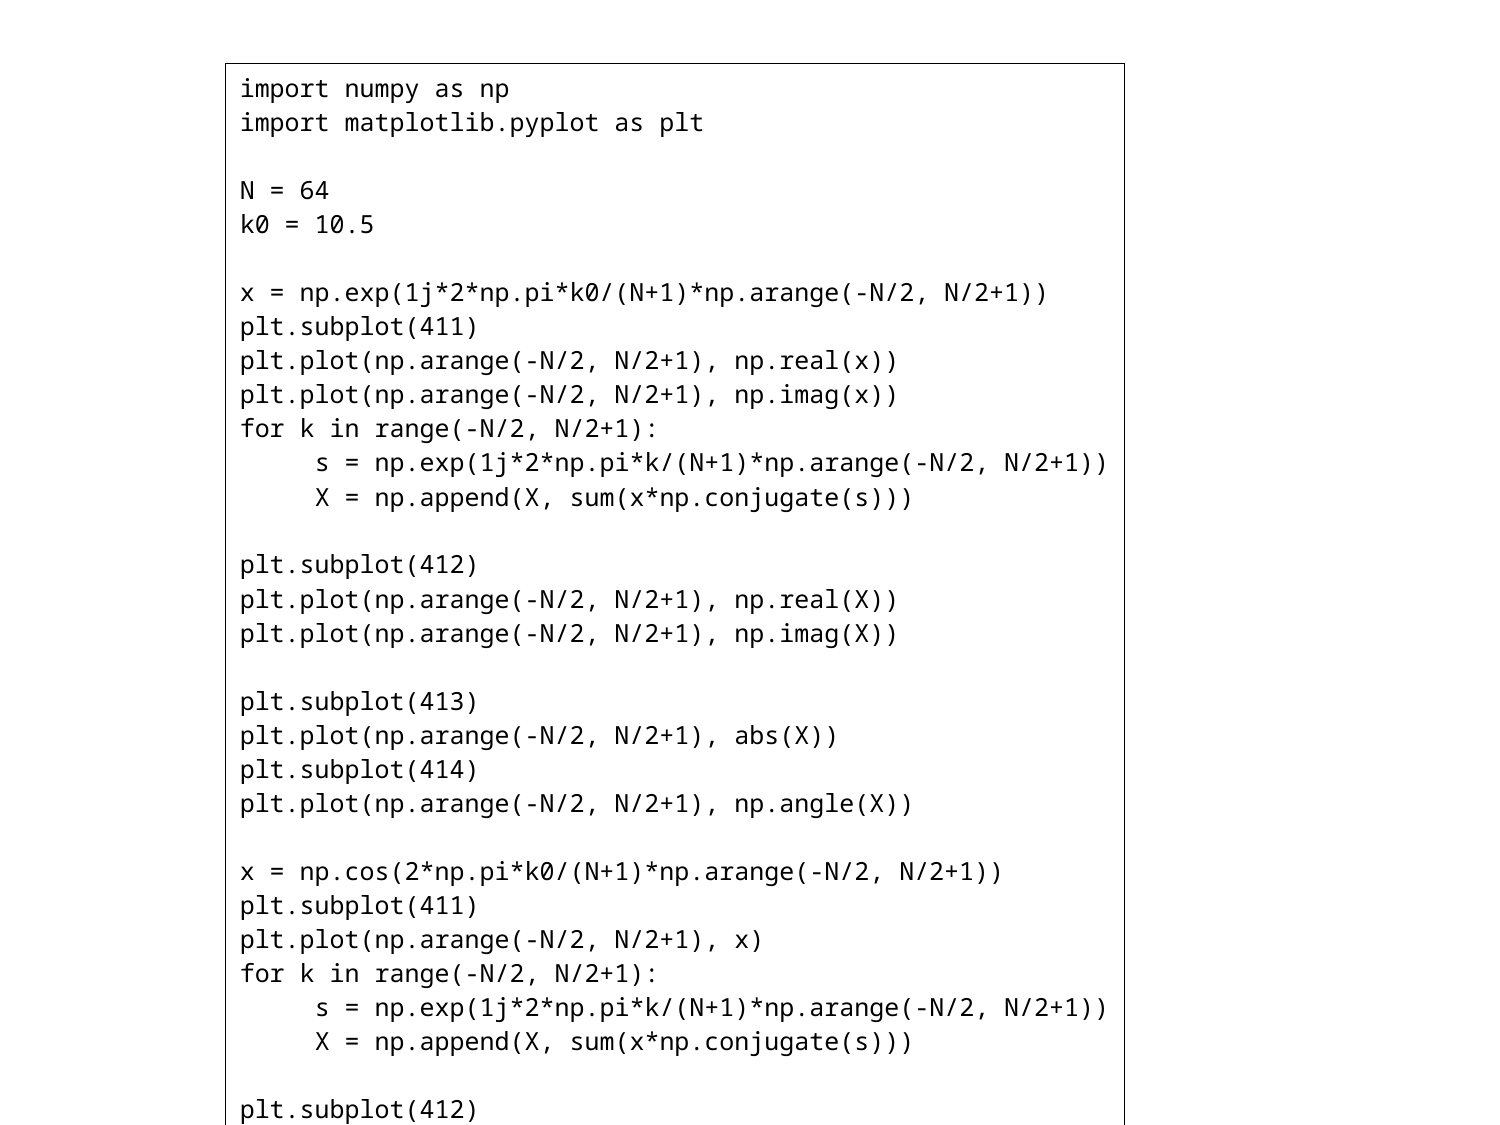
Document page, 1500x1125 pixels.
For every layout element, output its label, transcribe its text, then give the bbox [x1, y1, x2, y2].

text_box import numpy as np import matplotlib.pyplot as plt N = 64 k0 = 10.5 x = np.exp(1j*2*np.pi*k0/(N+1)*np.arange(-N/2, N/2+1)) plt.subplot(411) plt.plot(np.arange(-N/2, N/2+1), np.real(x)) plt.plot(np.arange(-N/2, N/2+1), np.imag(x)) for k in range(-N/2, N/2+1): s = np.exp(1j*2*np.pi*k/(N+1)*np.arange(-N/2, N/2+1)) X = np.append(X, sum(x*np.conjugate(s))) plt.subplot(412) plt.plot(np.arange(-N/2, N/2+1), np.real(X)) plt.plot(np.arange(-N/2, N/2+1), np.imag(X)) plt.subplot(413) plt.plot(np.arange(-N/2, N/2+1), abs(X)) plt.subplot(414) plt.plot(np.arange(-N/2, N/2+1), np.angle(X)) x = np.cos(2*np.pi*k0/(N+1)*np.arange(-N/2, N/2+1)) plt.subplot(411) plt.plot(np.arange(-N/2, N/2+1), x) for k in range(-N/2, N/2+1): s = np.exp(1j*2*np.pi*k/(N+1)*np.arange(-N/2, N/2+1)) X = np.append(X, sum(x*np.conjugate(s))) plt.subplot(412) plt.plot(np.arange(-N/2, N/2+1), np.real(X)) plt.plot(np.arange(-N/2, N/2+1), np.imag(X)) plt.subplot(413) plt.plot(np.arange(-N/2, N/2+1), abs(X)) plt.subplot(414) plt.plot(np.arange(-N/2, N/2+1), np.angle(X)) [225, 63, 1125, 1030]
